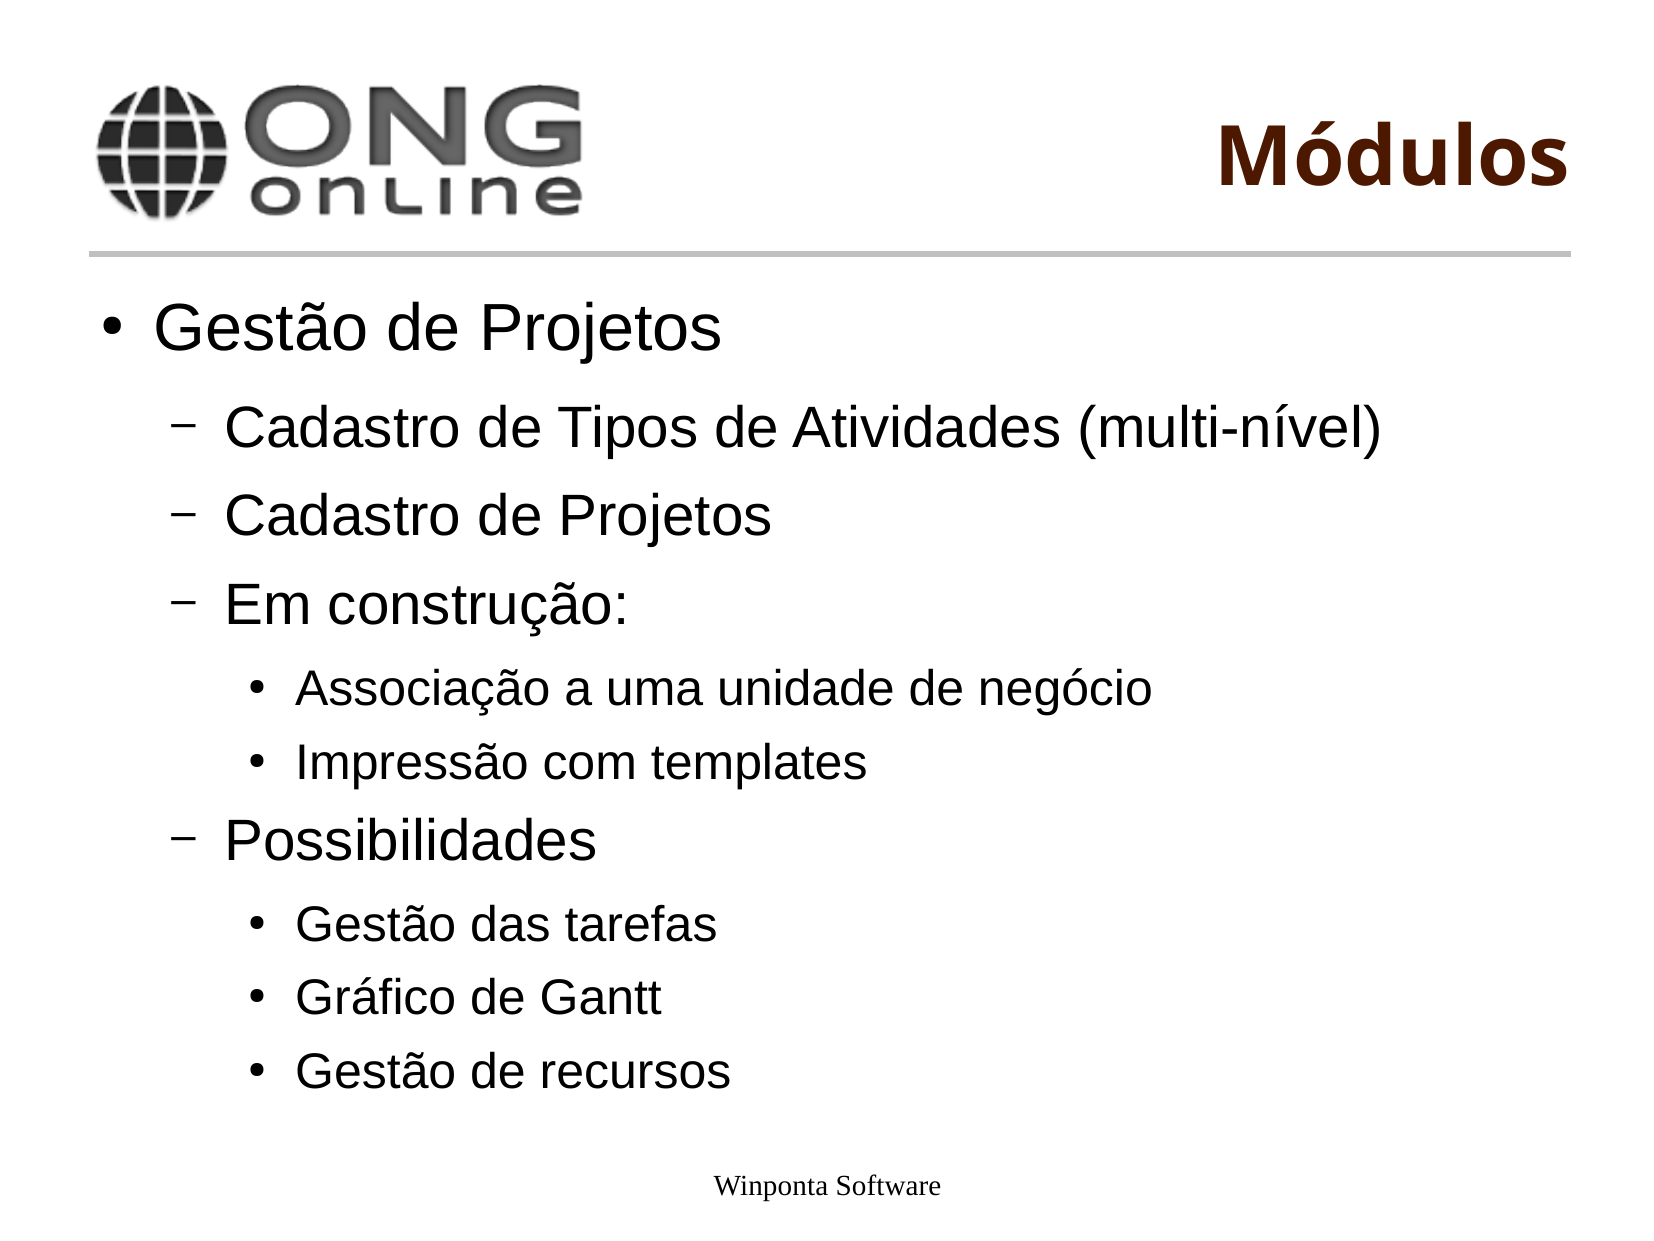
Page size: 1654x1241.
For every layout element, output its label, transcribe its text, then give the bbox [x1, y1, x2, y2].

title Módulos [82, 49, 1571, 257]
list Gestão de Projetos Cadastro de Tipos de Atividades (multi-nível) Cadastro de Projetos Em construção: Associação a uma unidade de negócio Impressão com templates Possibilidades Gestão das tarefas Gráfico de Gantt Gestão de recursos [82, 290, 1538, 1158]
